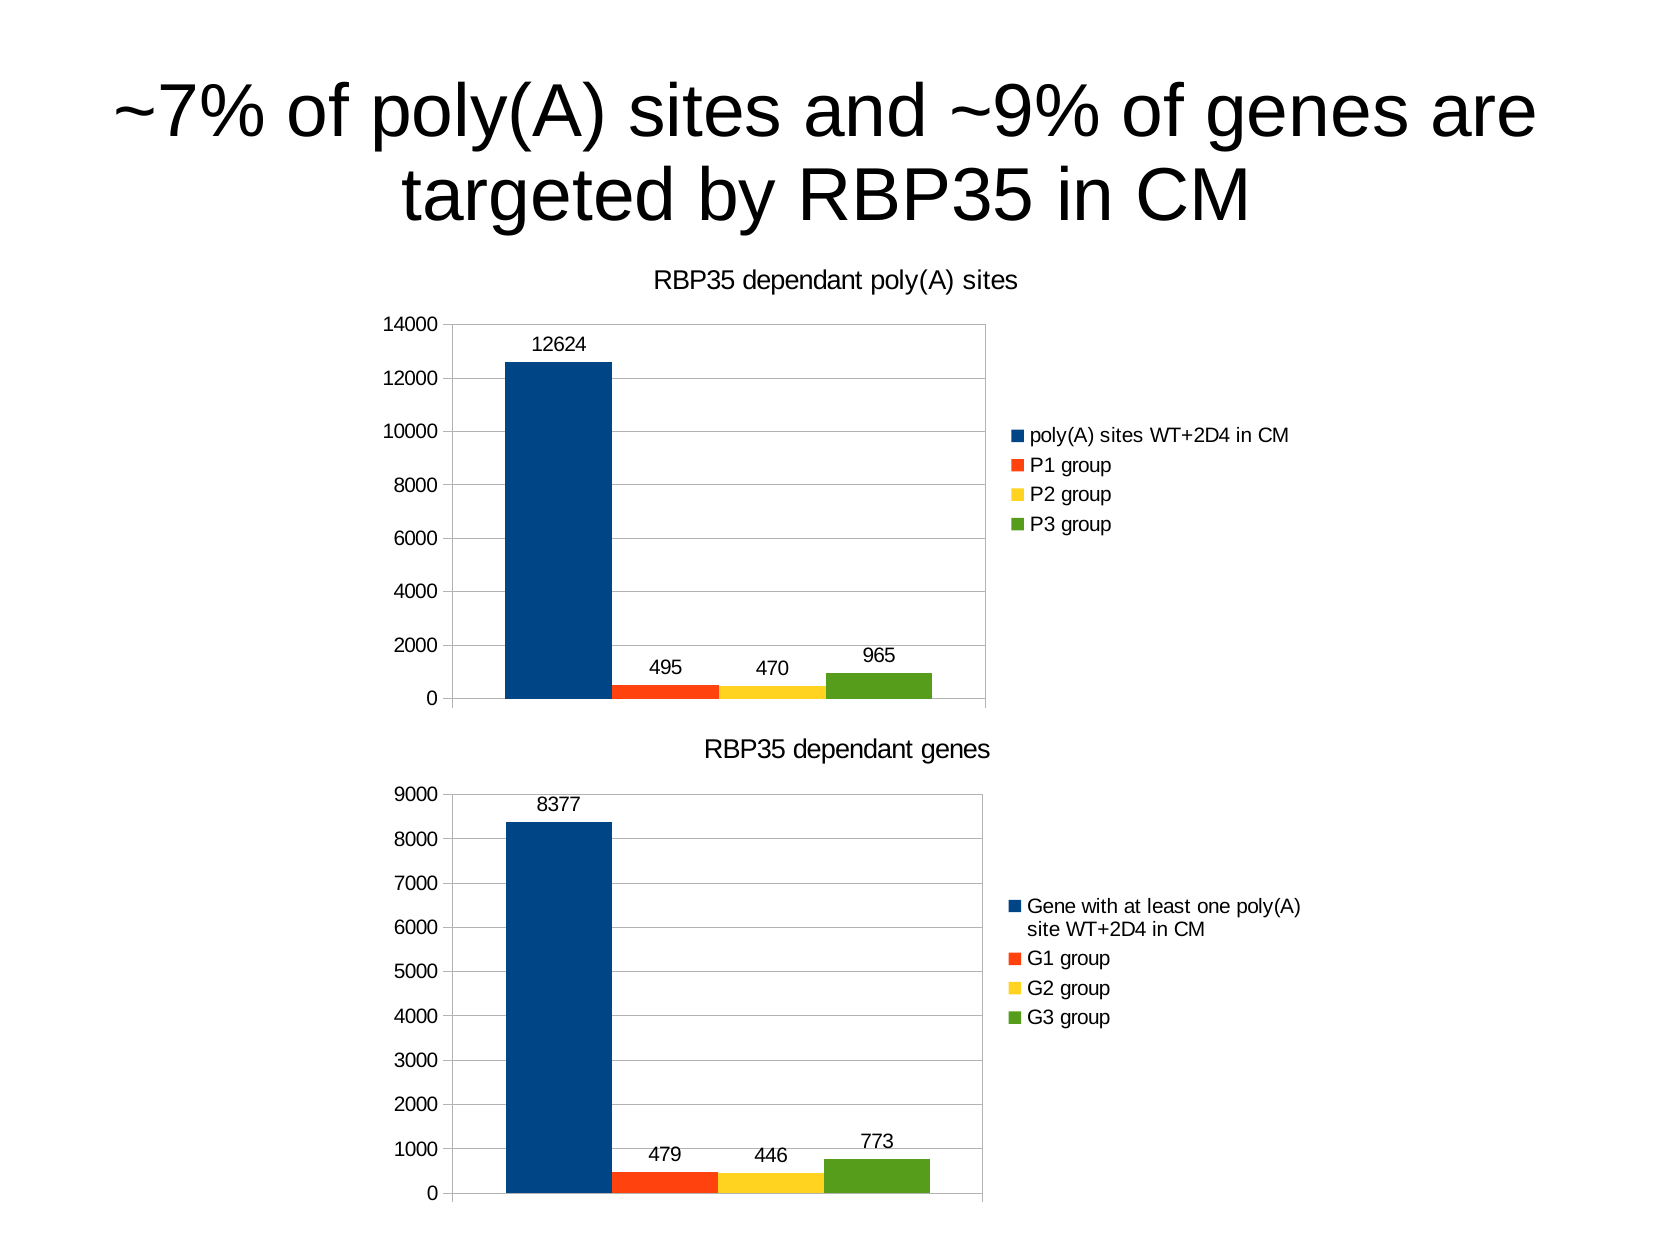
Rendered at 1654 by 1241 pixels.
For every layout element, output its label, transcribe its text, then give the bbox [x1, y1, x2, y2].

title ~7% of poly(A) sites and ~9% of genes are targeted by RBP35 in CM [82, 49, 1571, 257]
chart [363, 240, 1320, 1216]
